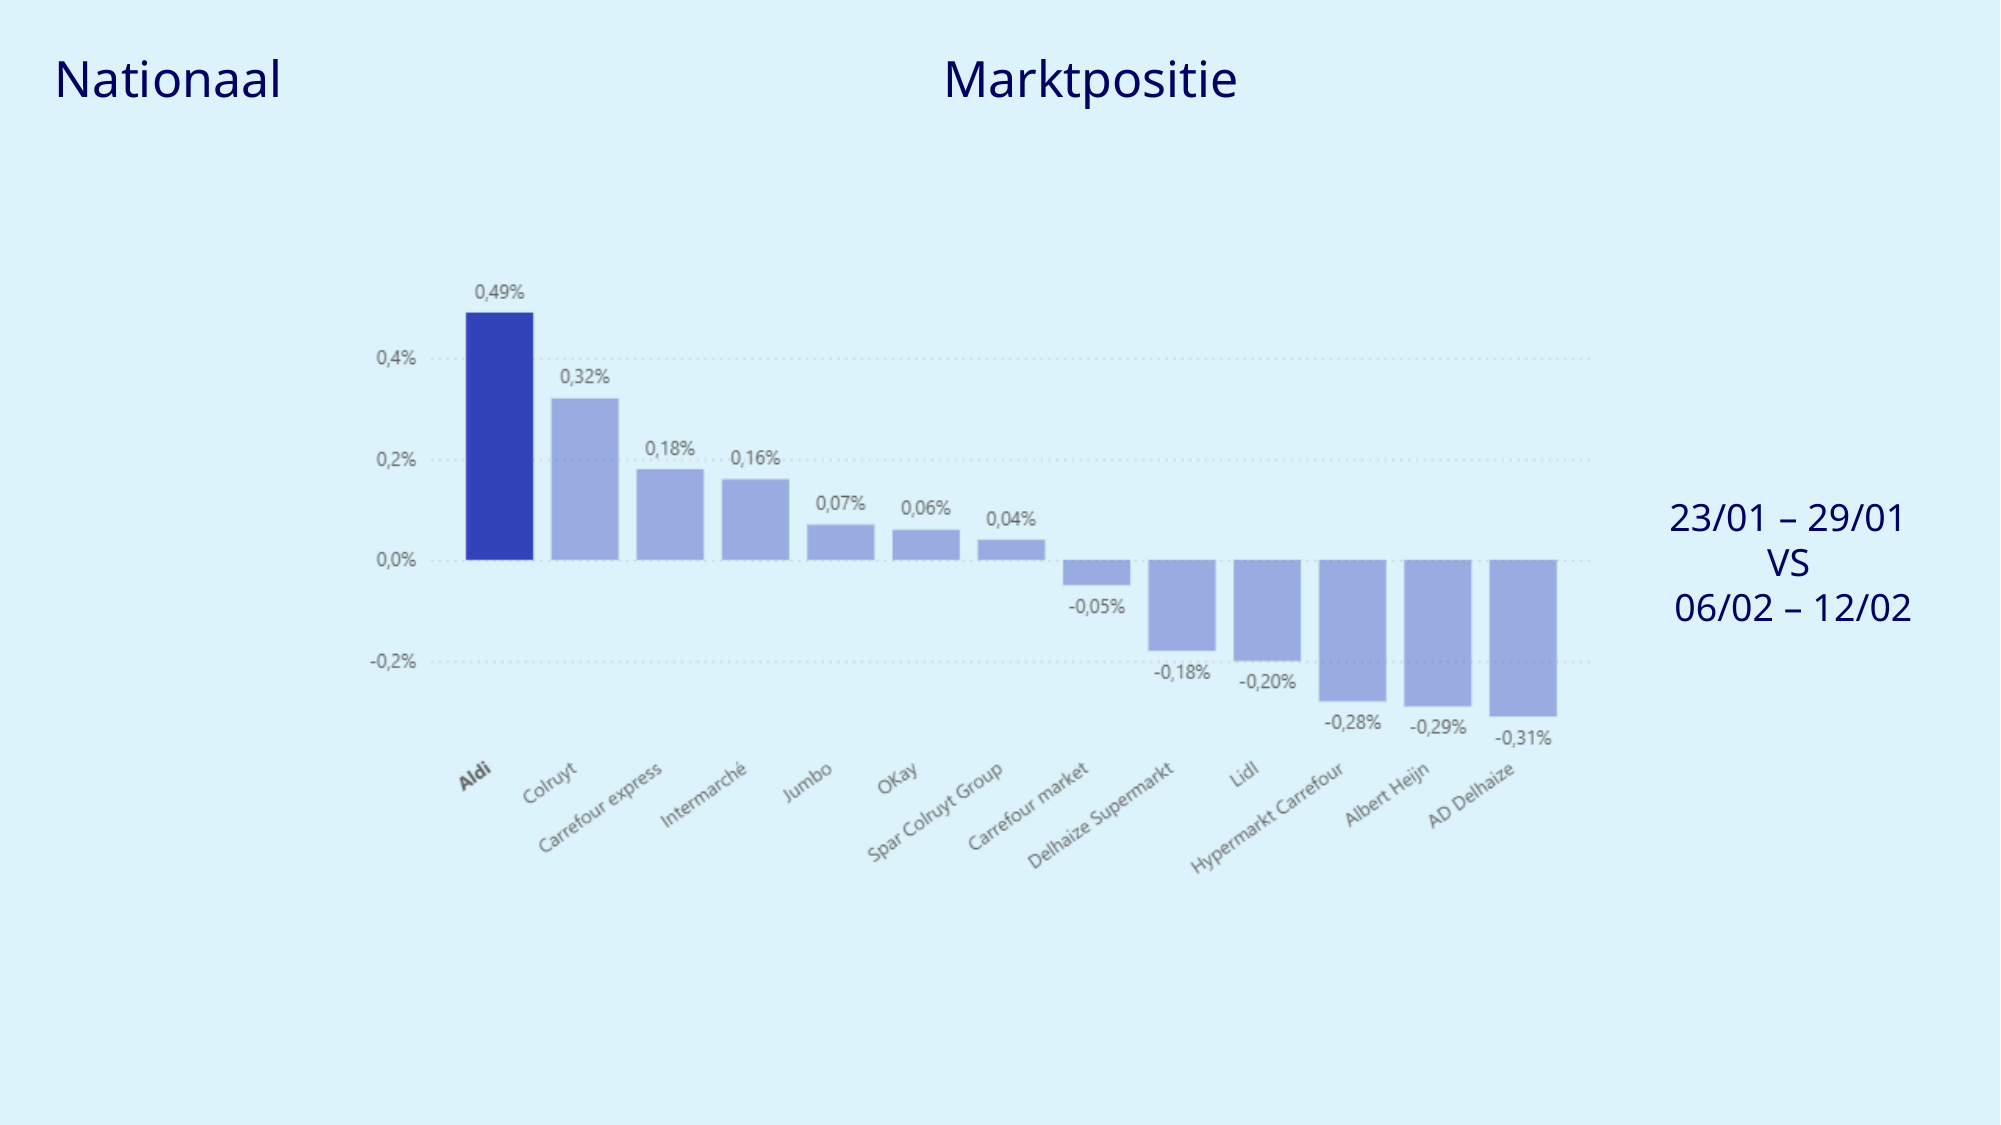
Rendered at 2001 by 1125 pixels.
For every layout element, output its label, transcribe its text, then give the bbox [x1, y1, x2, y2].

picture [352, 230, 1648, 895]
text_box Nationaal [39, 39, 352, 116]
text_box Marktpositie [928, 39, 1343, 116]
text_box 23/01 – 29/01 VS 06/02 – 12/02 [1648, 486, 2000, 639]
